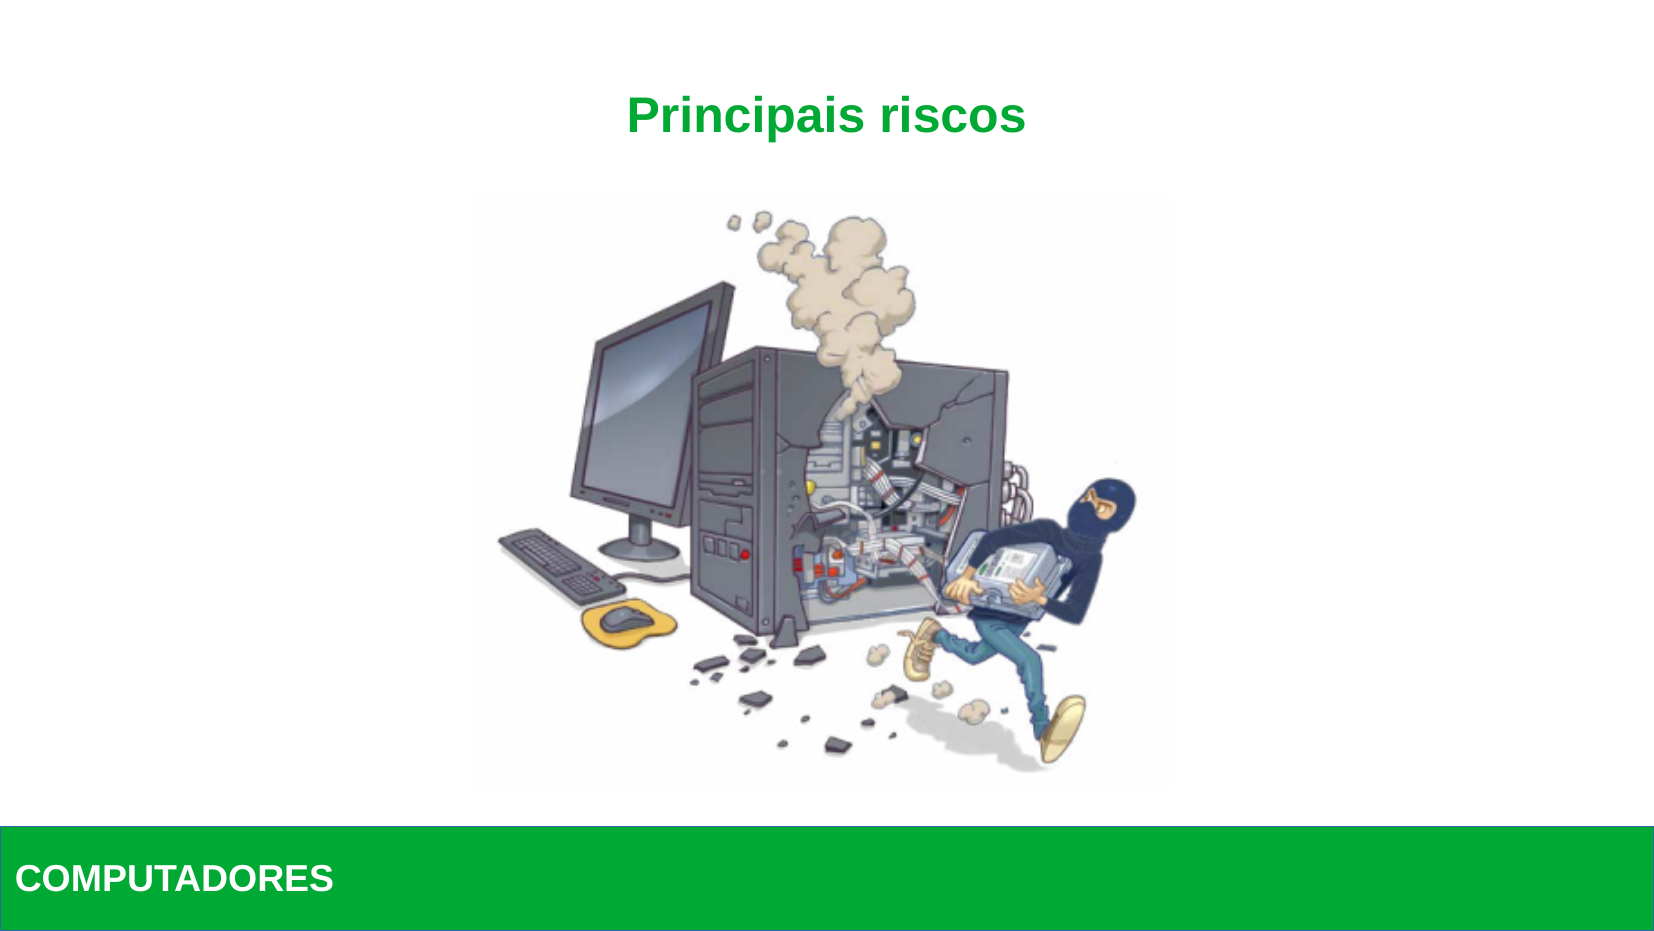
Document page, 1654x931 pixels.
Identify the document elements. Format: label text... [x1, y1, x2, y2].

picture [472, 147, 1171, 798]
text_box COMPUTADORES [0, 826, 1654, 931]
title Principais riscos [82, 37, 1571, 193]
